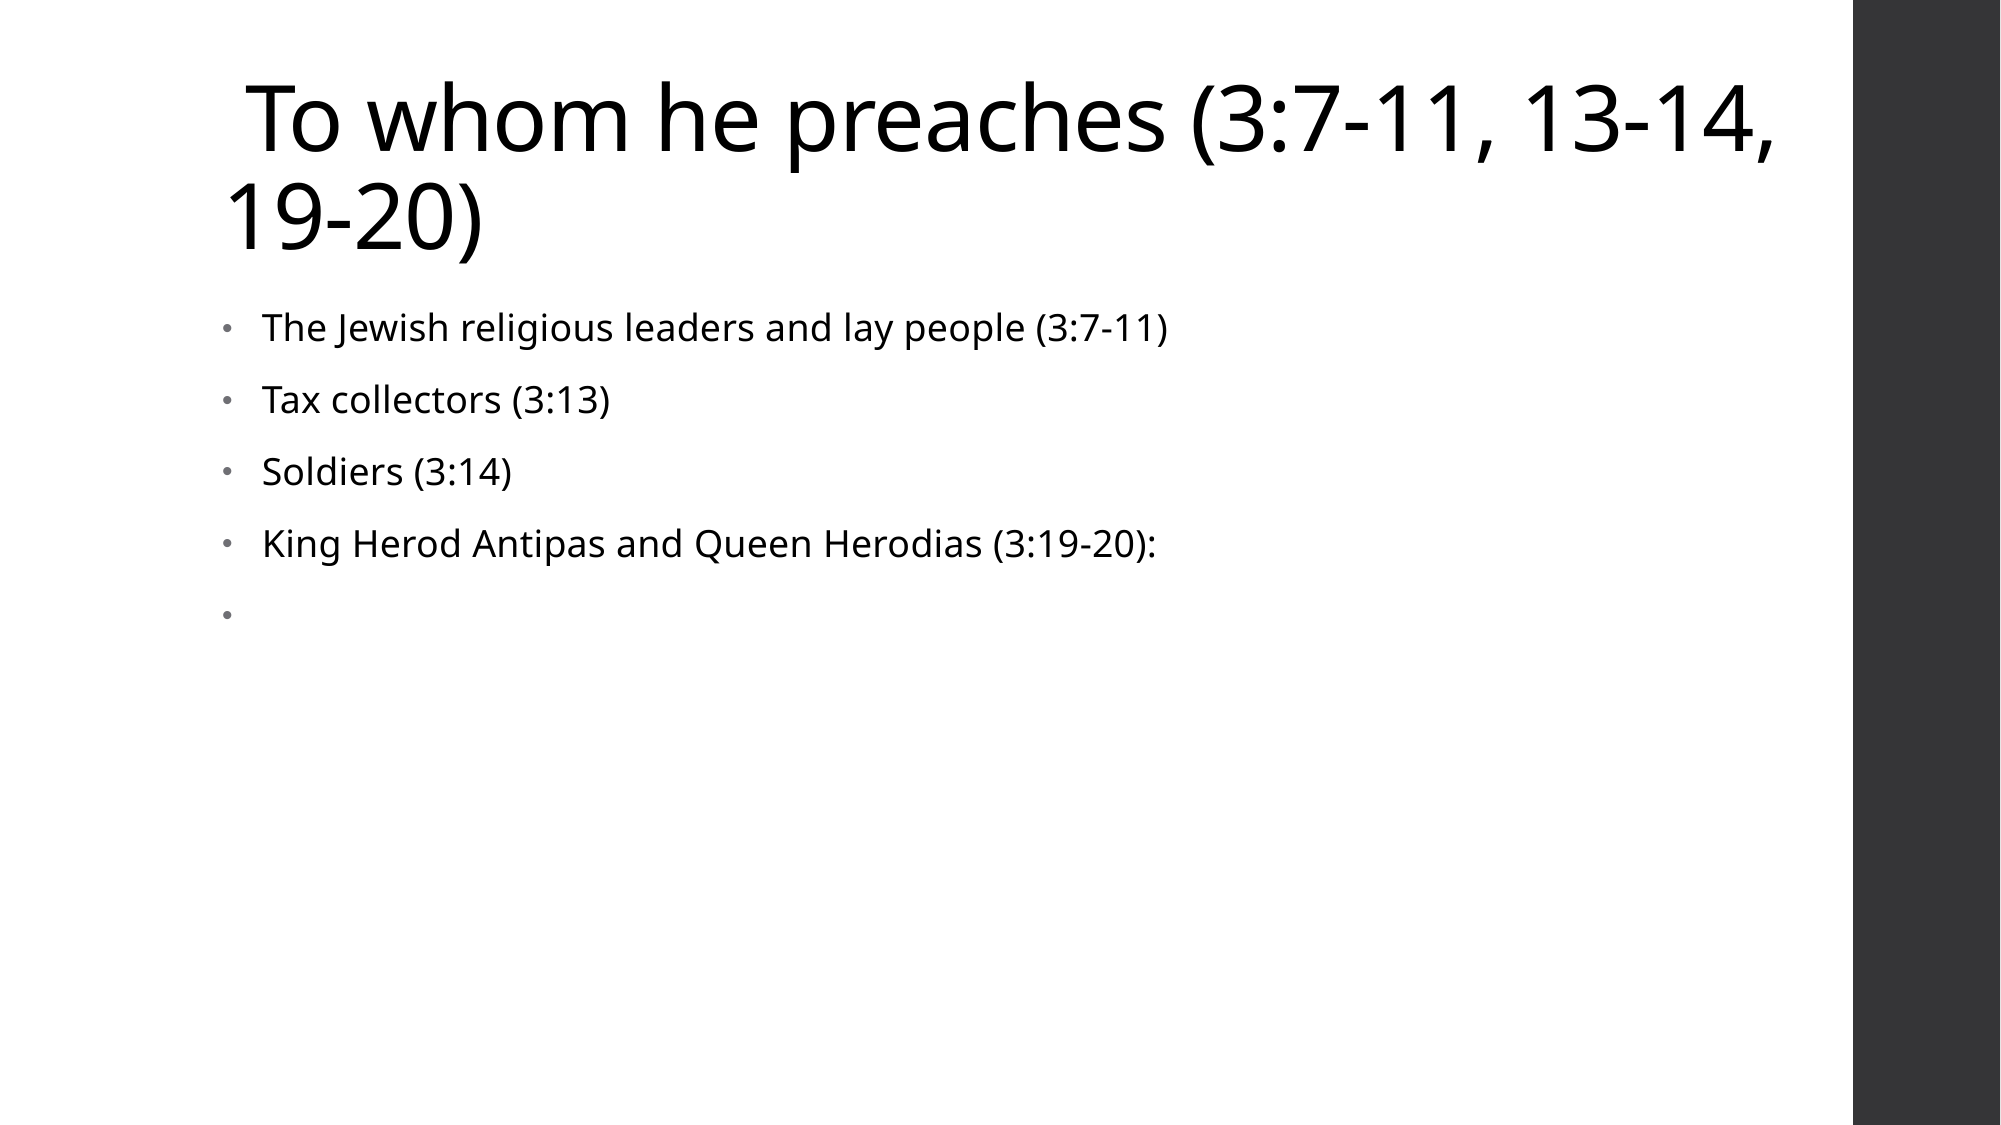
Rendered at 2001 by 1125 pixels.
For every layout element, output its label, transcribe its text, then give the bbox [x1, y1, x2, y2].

list The Jewish religious leaders and lay people (3:7-11) Tax collectors (3:13) Soldiers (3:14) King Herod Antipas and Queen Herodias (3:19-20): [206, 299, 1617, 1014]
title To whom he preaches (3:7-11, 13-14, 19-20) [206, 60, 1797, 278]
